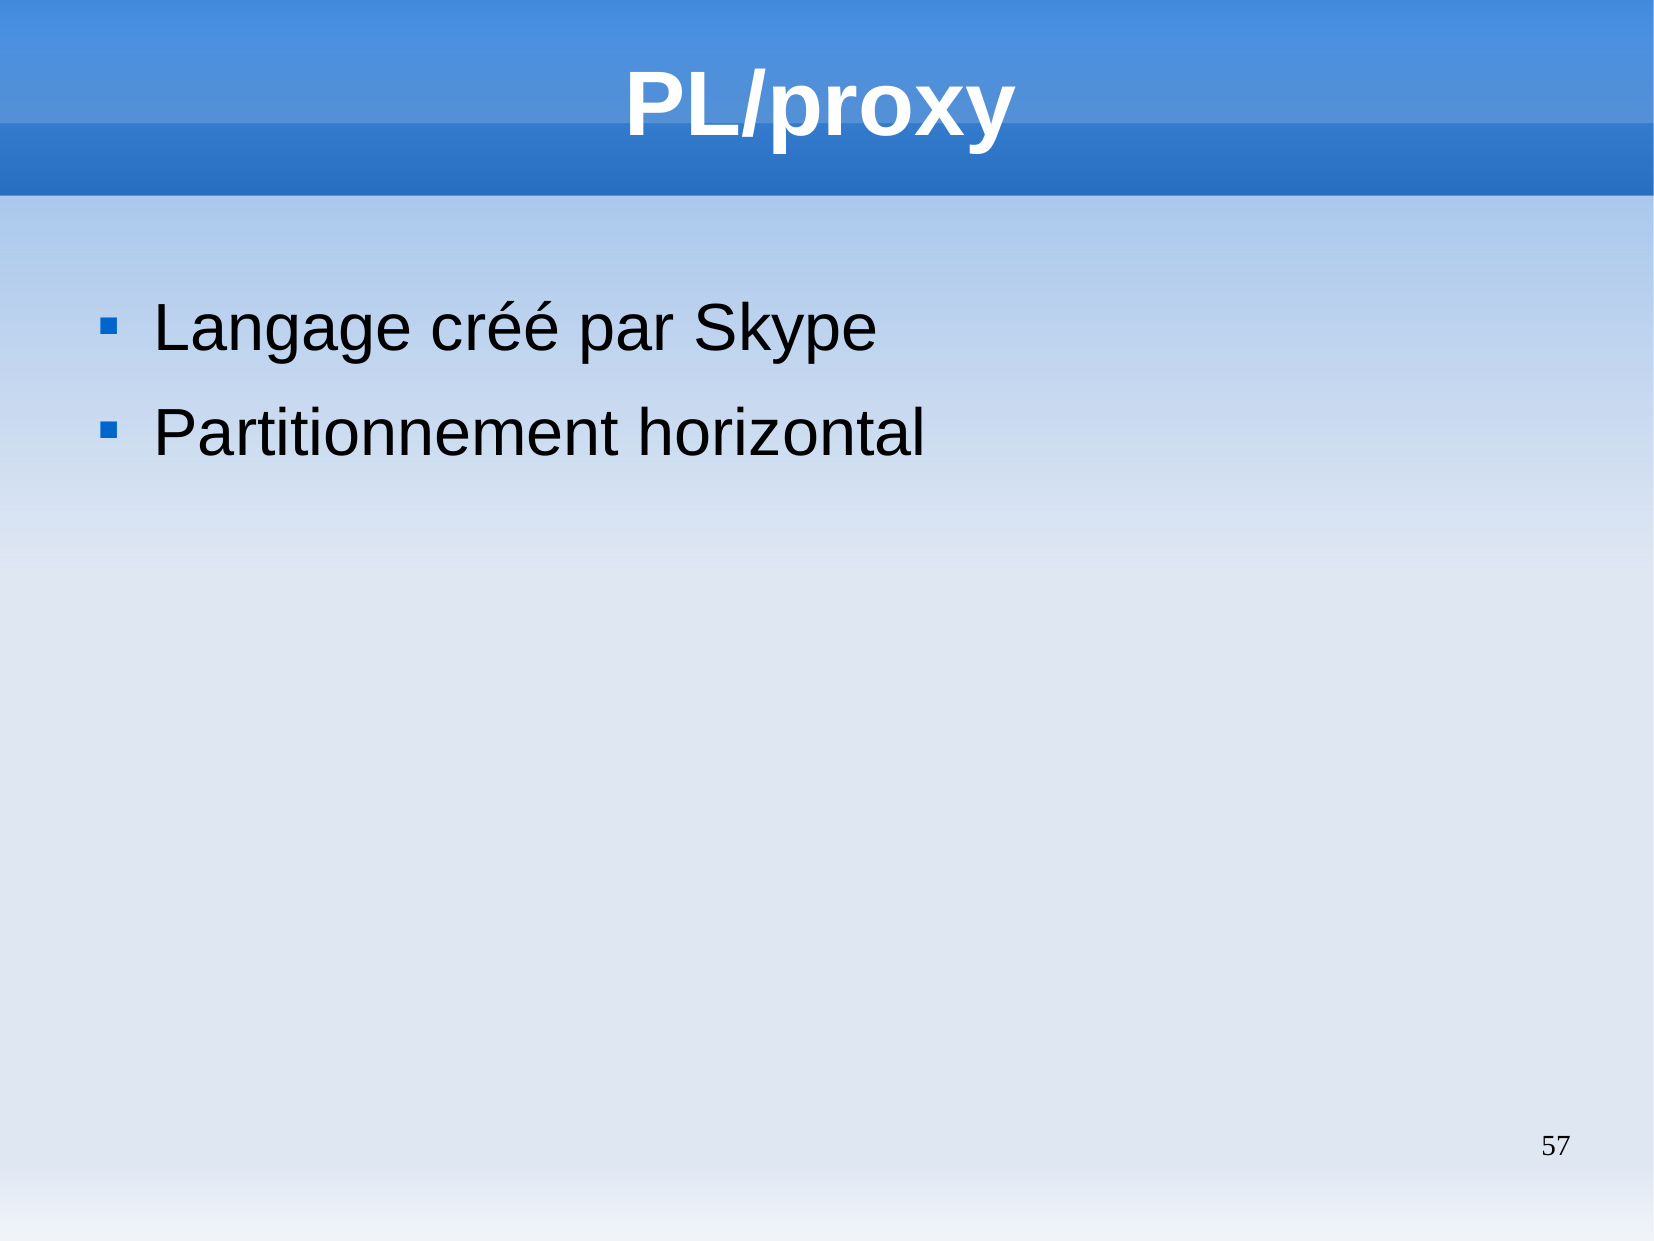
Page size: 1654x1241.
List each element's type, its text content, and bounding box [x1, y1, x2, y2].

picture [0, 0, 1654, 1241]
title PL/proxy [76, 7, 1565, 200]
list Langage créé par Skype Partitionnement horizontal [82, 290, 1571, 1094]
